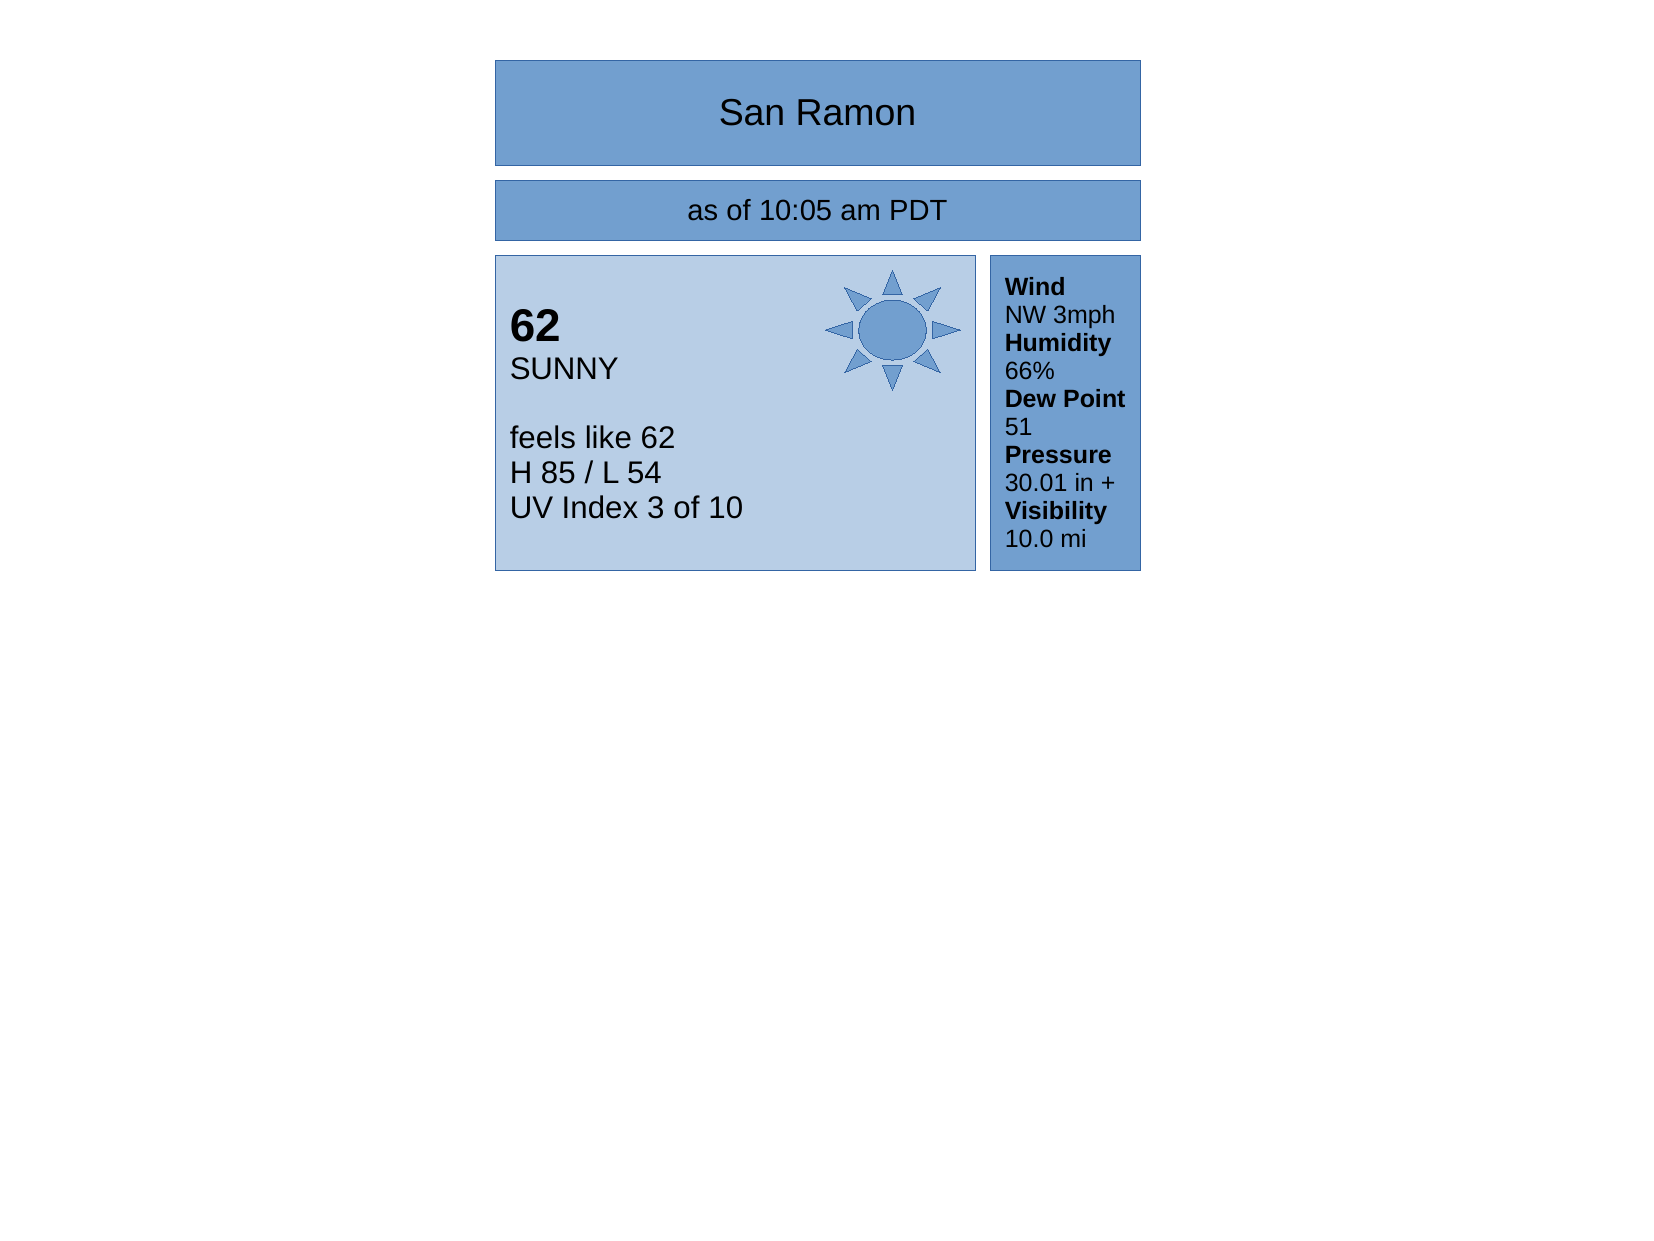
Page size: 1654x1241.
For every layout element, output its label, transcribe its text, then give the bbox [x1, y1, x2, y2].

text_box [882, 365, 903, 391]
text_box as of 10:05 am PDT [495, 180, 1141, 241]
text_box [882, 270, 903, 295]
text_box 62 SUNNY feels like 62 H 85 / L 54 UV Index 3 of 10 [495, 255, 976, 571]
text_box [913, 349, 941, 373]
text_box [932, 321, 961, 339]
text_box [844, 349, 872, 373]
text_box [825, 321, 853, 339]
text_box [844, 287, 872, 311]
text_box [858, 300, 927, 361]
text_box [913, 287, 941, 311]
text_box Wind NW 3mph Humidity 66% Dew Point 51 Pressure 30.01 in + Visibility 10.0 mi [990, 255, 1141, 571]
text_box San Ramon [495, 60, 1141, 166]
